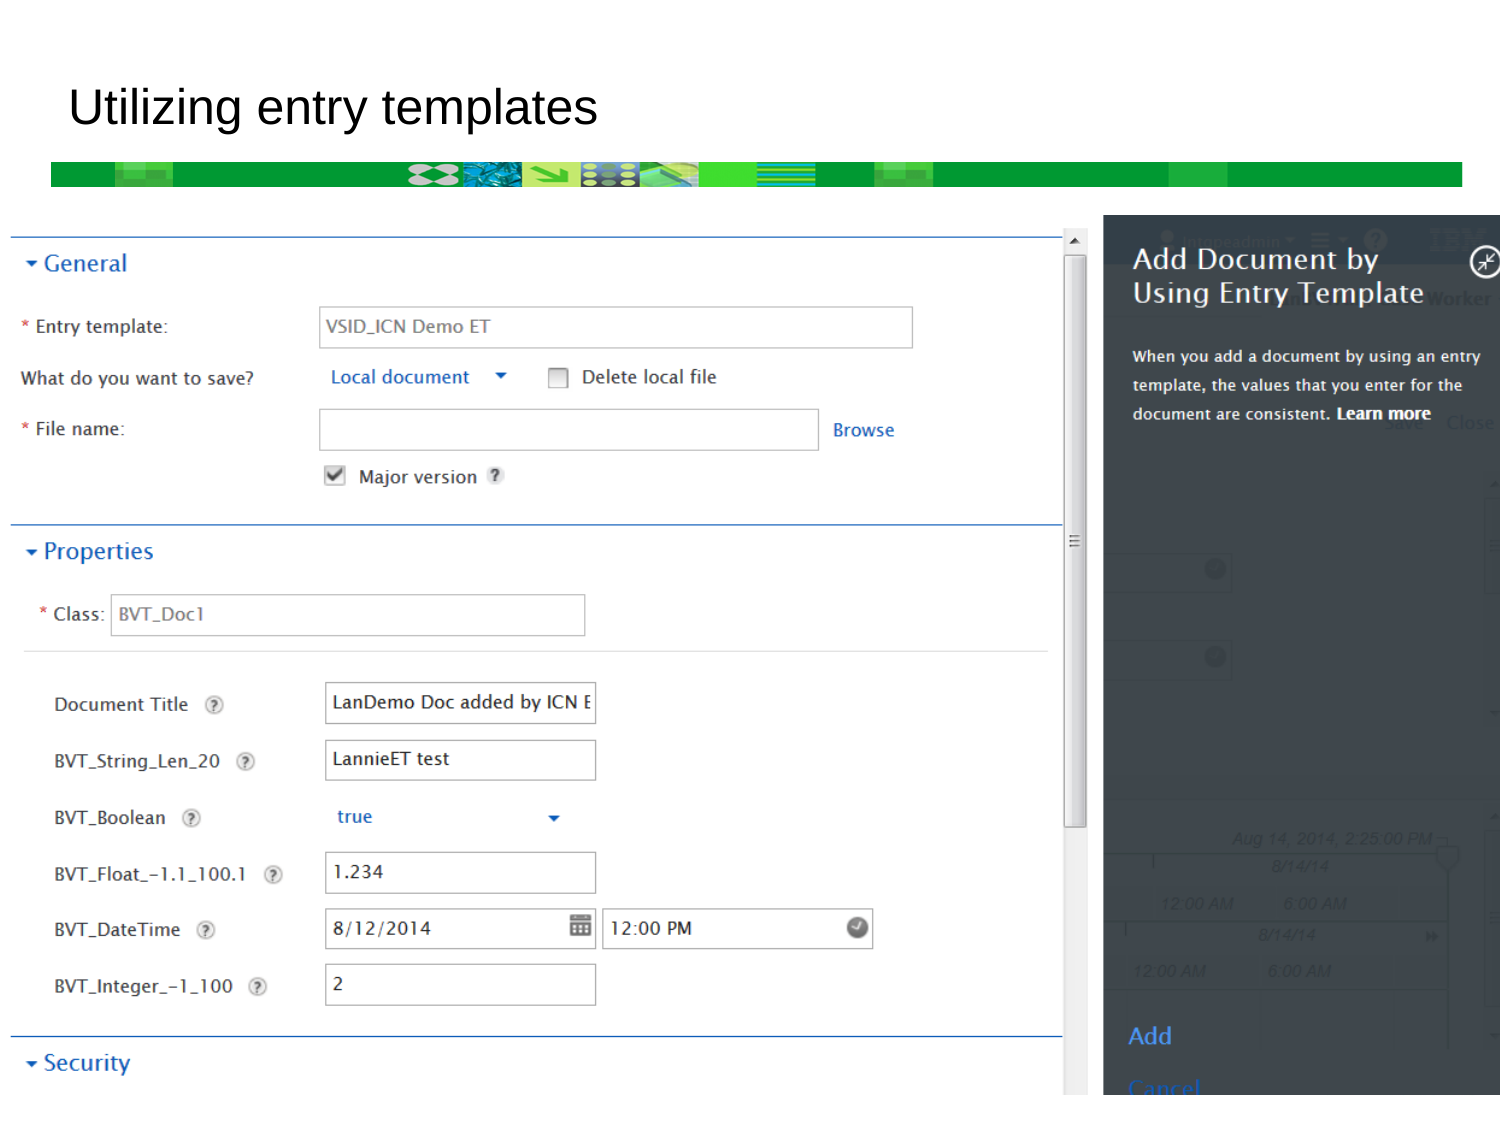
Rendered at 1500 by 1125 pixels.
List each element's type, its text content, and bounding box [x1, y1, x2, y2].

title Utilizing entry templates [53, 69, 1239, 144]
picture [0, 215, 1500, 1096]
picture [50, 161, 1463, 189]
